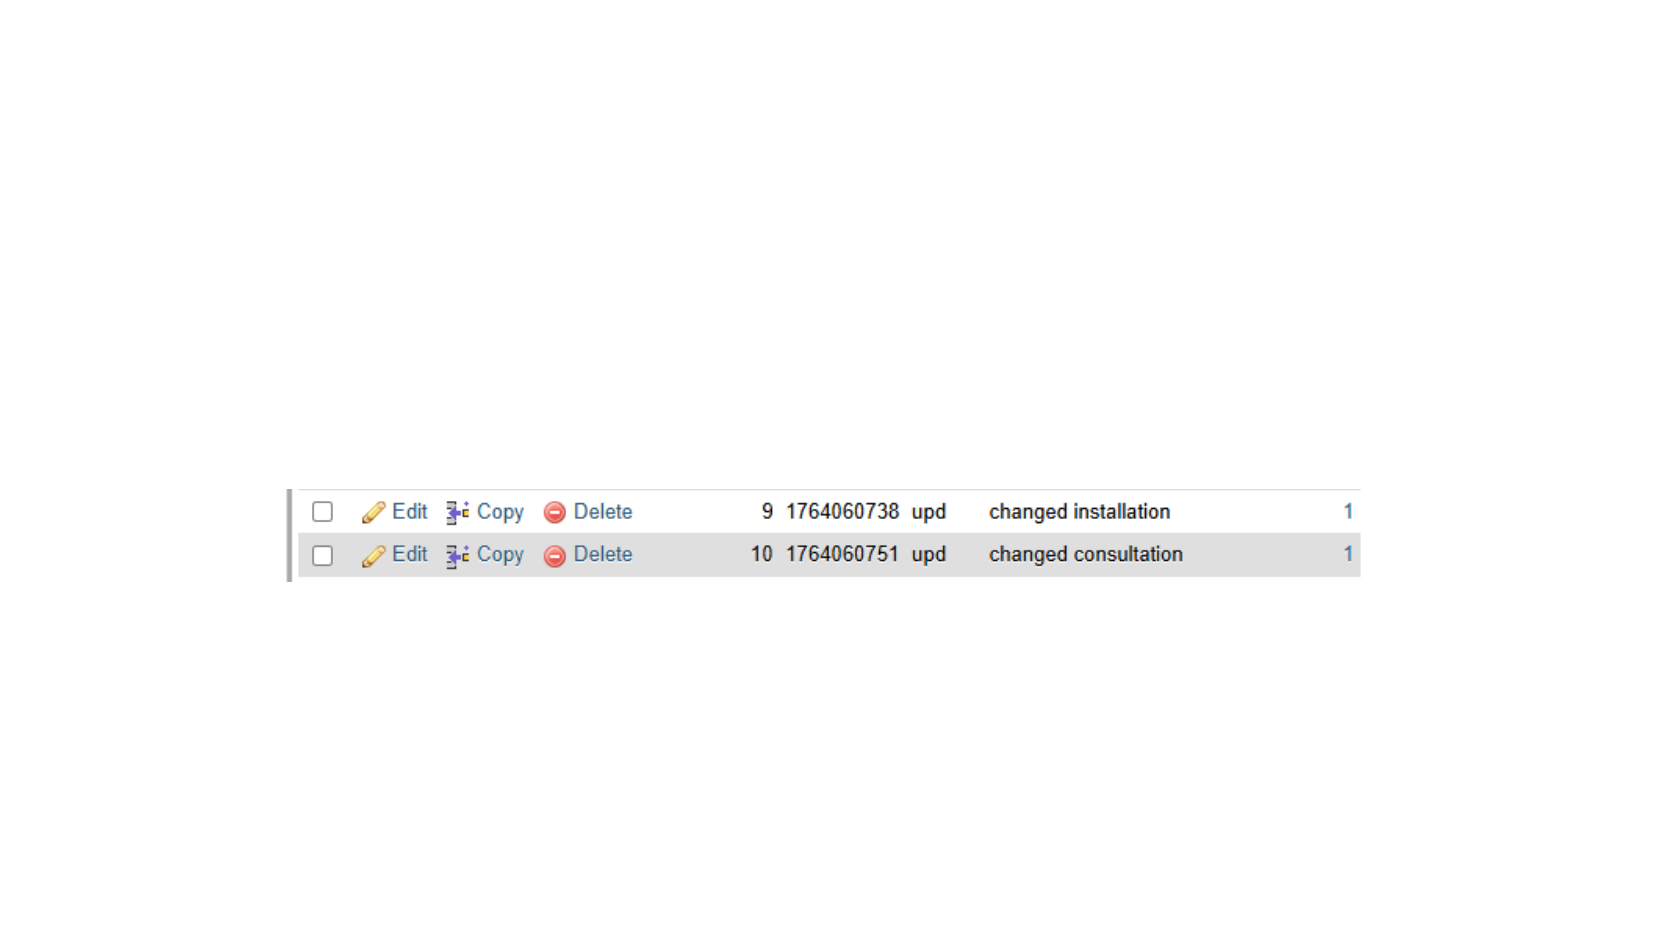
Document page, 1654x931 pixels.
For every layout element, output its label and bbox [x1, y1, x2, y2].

picture [286, 489, 1375, 582]
